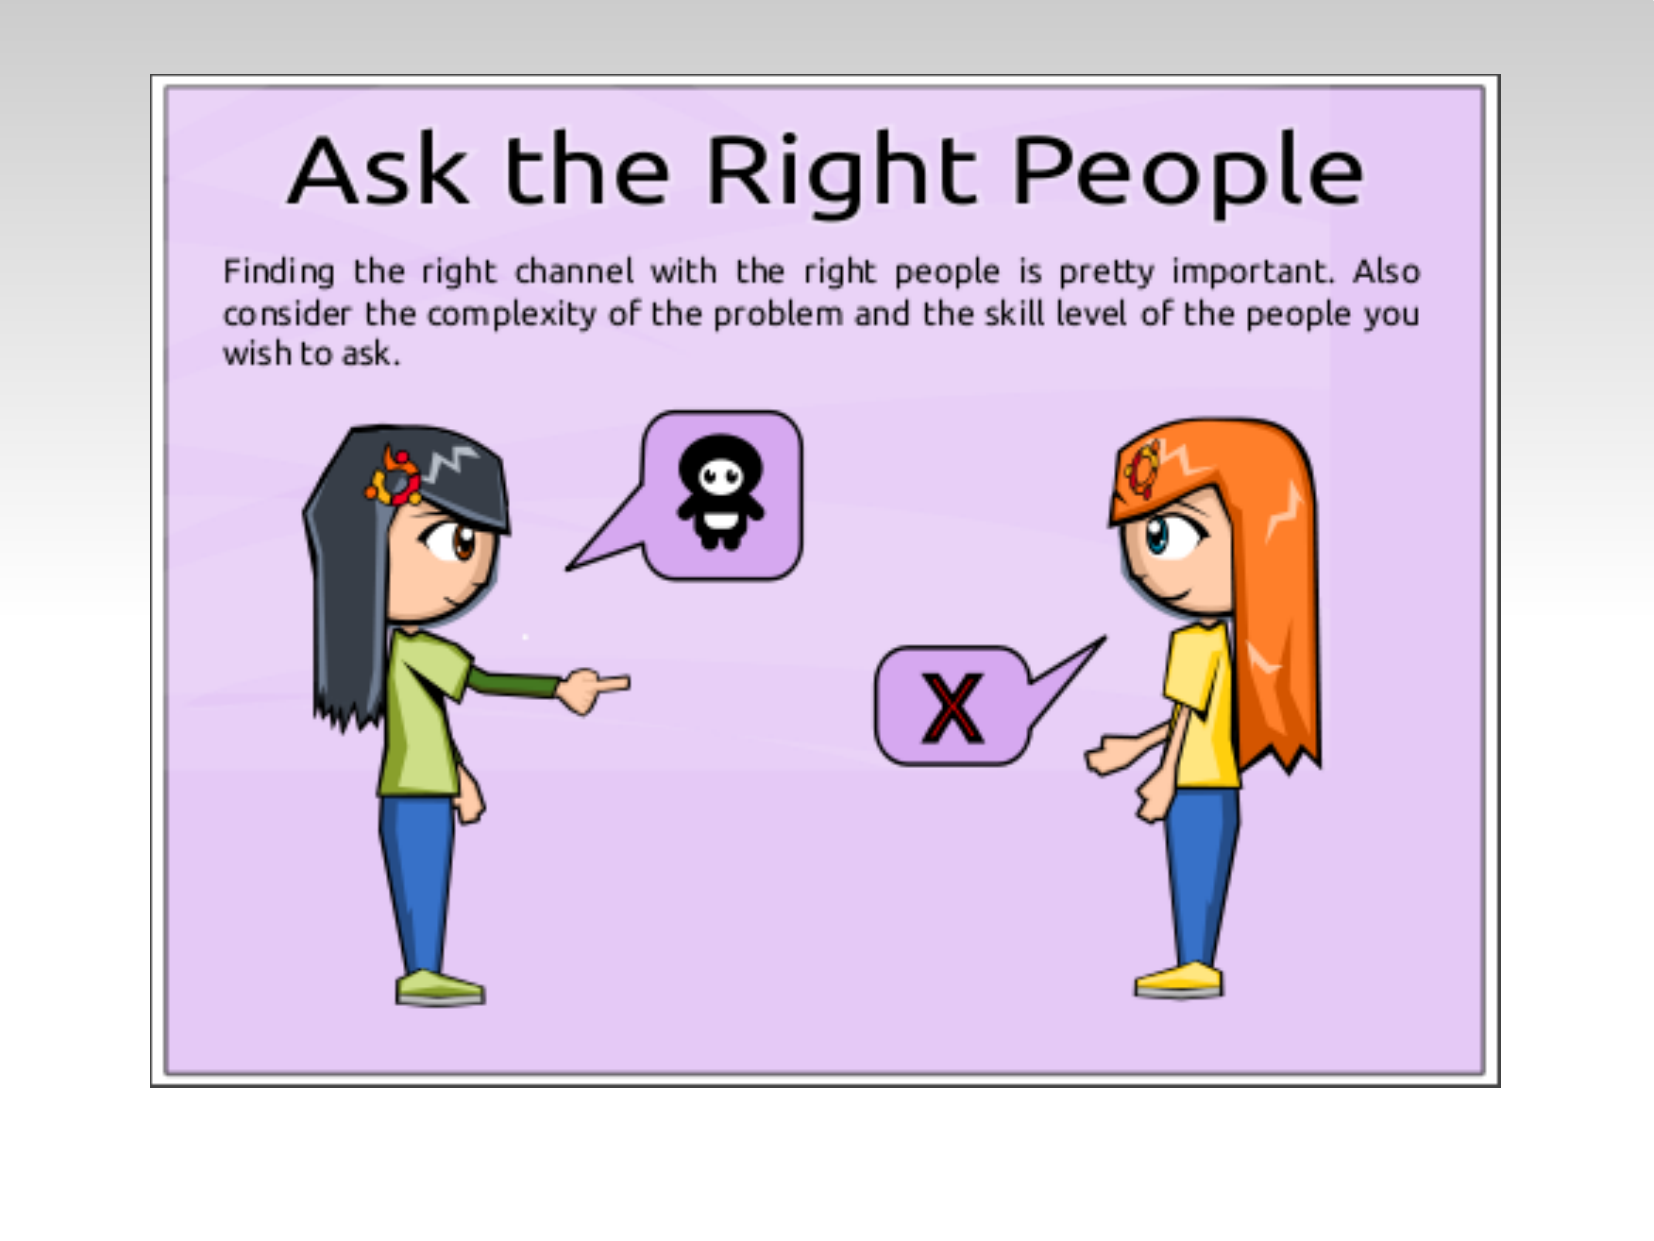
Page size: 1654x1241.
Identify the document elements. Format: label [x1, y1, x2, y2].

picture [150, 74, 1501, 1088]
